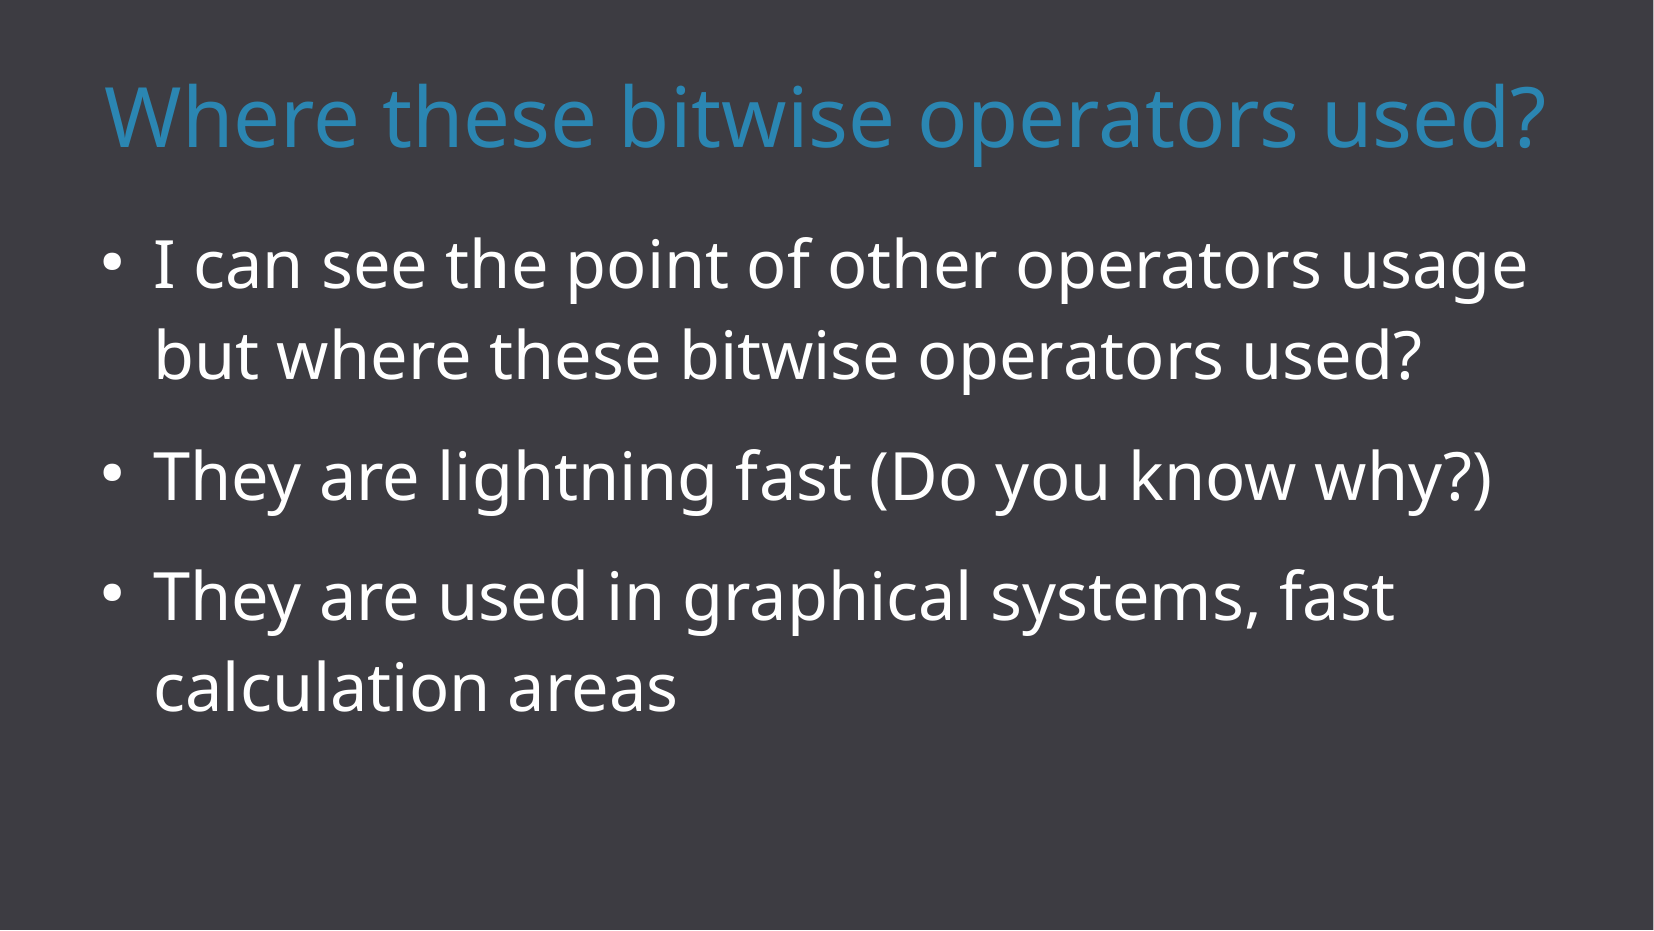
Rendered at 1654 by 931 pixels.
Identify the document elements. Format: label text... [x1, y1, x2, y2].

list I can see the point of other operators usage but where these bitwise operators used? They are lightning fast (Do you know why?) They are used in graphical systems, fast calculation areas [82, 217, 1571, 758]
title Where these bitwise operators used? [82, 37, 1571, 193]
